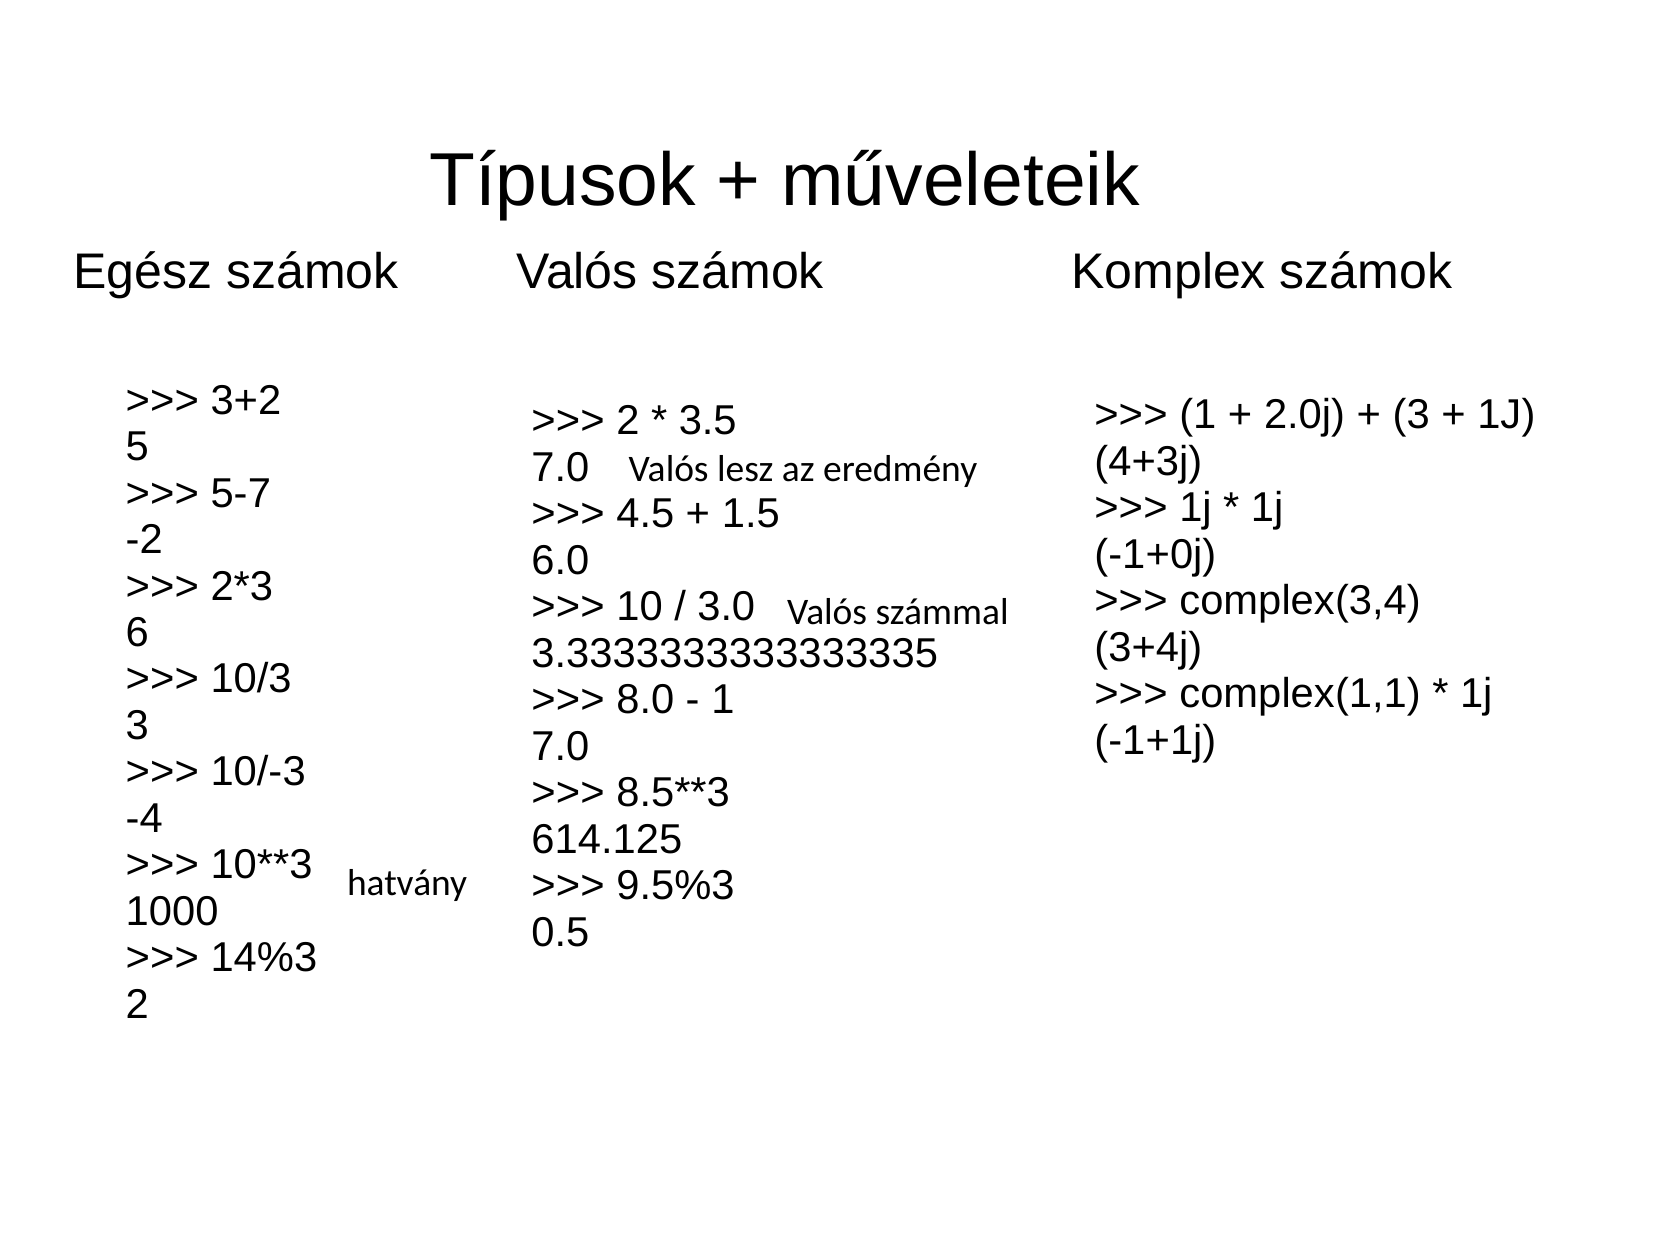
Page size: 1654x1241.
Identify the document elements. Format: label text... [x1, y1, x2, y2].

text_box hatvány [332, 850, 517, 912]
text_box Egész számok [59, 236, 414, 308]
text_box Valós számok [501, 236, 839, 308]
text_box >>> (1 + 2.0j) + (3 + 1J) (4+3j) >>> 1j * 1j (-1+0j) >>> complex(3,4) (3+4j) >>> complex(1,1) * 1j (-1+1j) [1079, 383, 1551, 775]
text_box Valós számmal [772, 579, 1057, 640]
text_box >>> 2 * 3.5 7.0 >>> 4.5 + 1.5 6.0 >>> 10 / 3.0 3.3333333333333335 >>> 8.0 - 1 7.0 >>> 8.5**3 614.125 >>> 9.5%3 0.5 [516, 389, 954, 1016]
text_box >>> 3+2 5 >>> 5-7 -2 >>> 2*3 6 >>> 10/3 3 >>> 10/-3 -4 >>> 10**3 1000 >>> 14%3 2 [110, 368, 333, 1042]
text_box Komplex számok [1056, 236, 1467, 308]
text_box Típusok + műveleteik [414, 88, 1182, 188]
text_box Valós lesz az eredmény [613, 436, 1064, 497]
